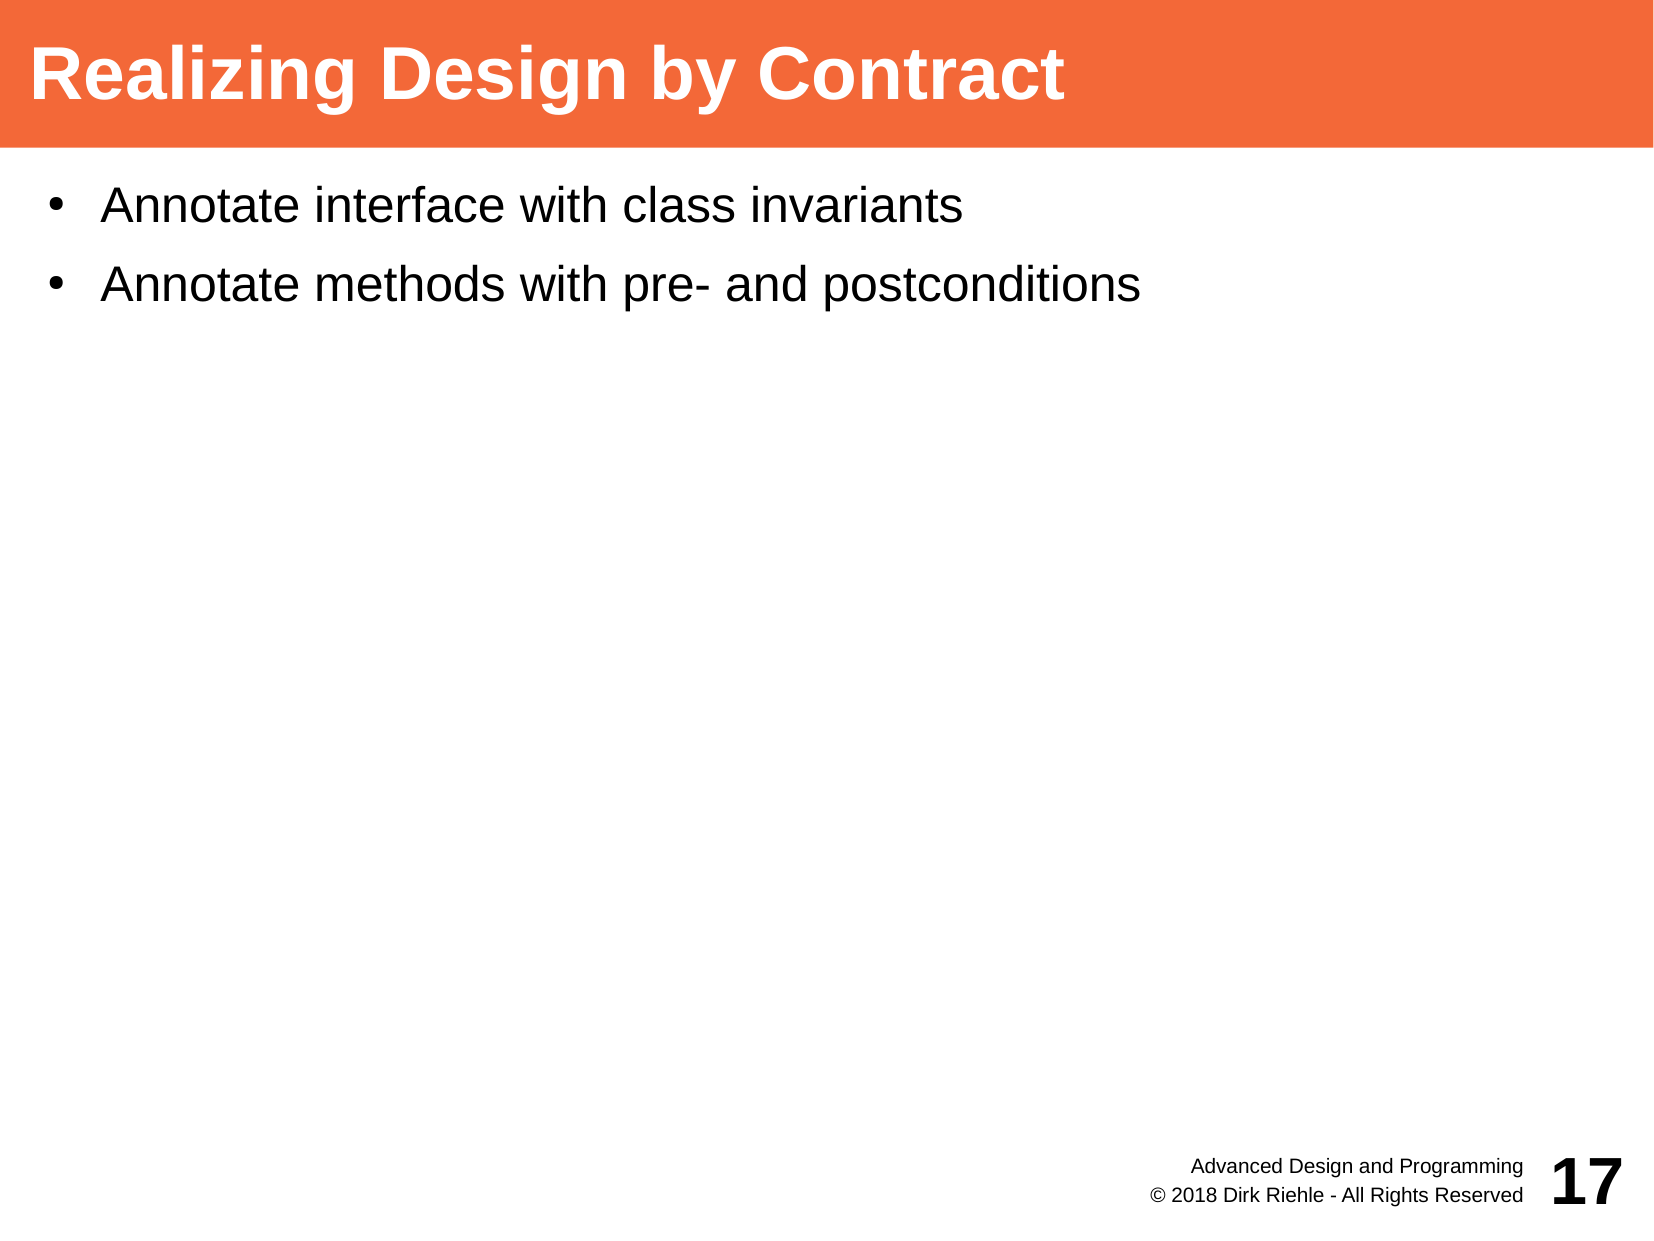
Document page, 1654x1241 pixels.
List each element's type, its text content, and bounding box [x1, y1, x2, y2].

list Annotate interface with class invariants Annotate methods with pre- and postconditions [29, 177, 1625, 1063]
title Realizing Design by Contract [0, 0, 1654, 148]
